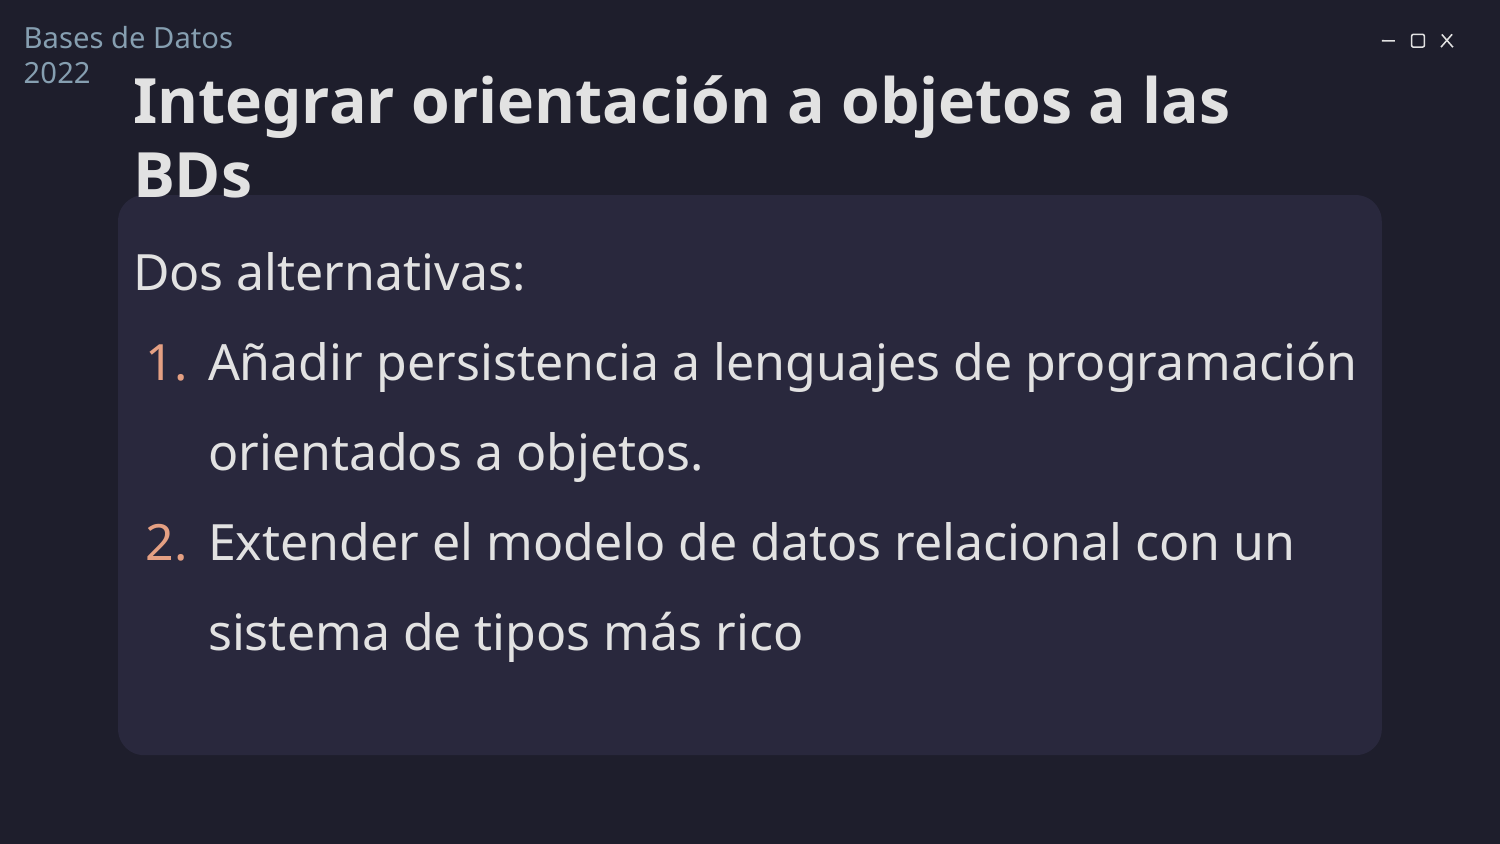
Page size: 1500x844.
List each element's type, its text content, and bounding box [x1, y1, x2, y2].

list Dos alternativas: Añadir persistencia a lenguajes de programación orientados a objetos. Extender el modelo de datos relacional con un sistema de tipos más rico [118, 195, 1382, 750]
title Integrar orientación a objetos a las BDs [118, 88, 1382, 183]
